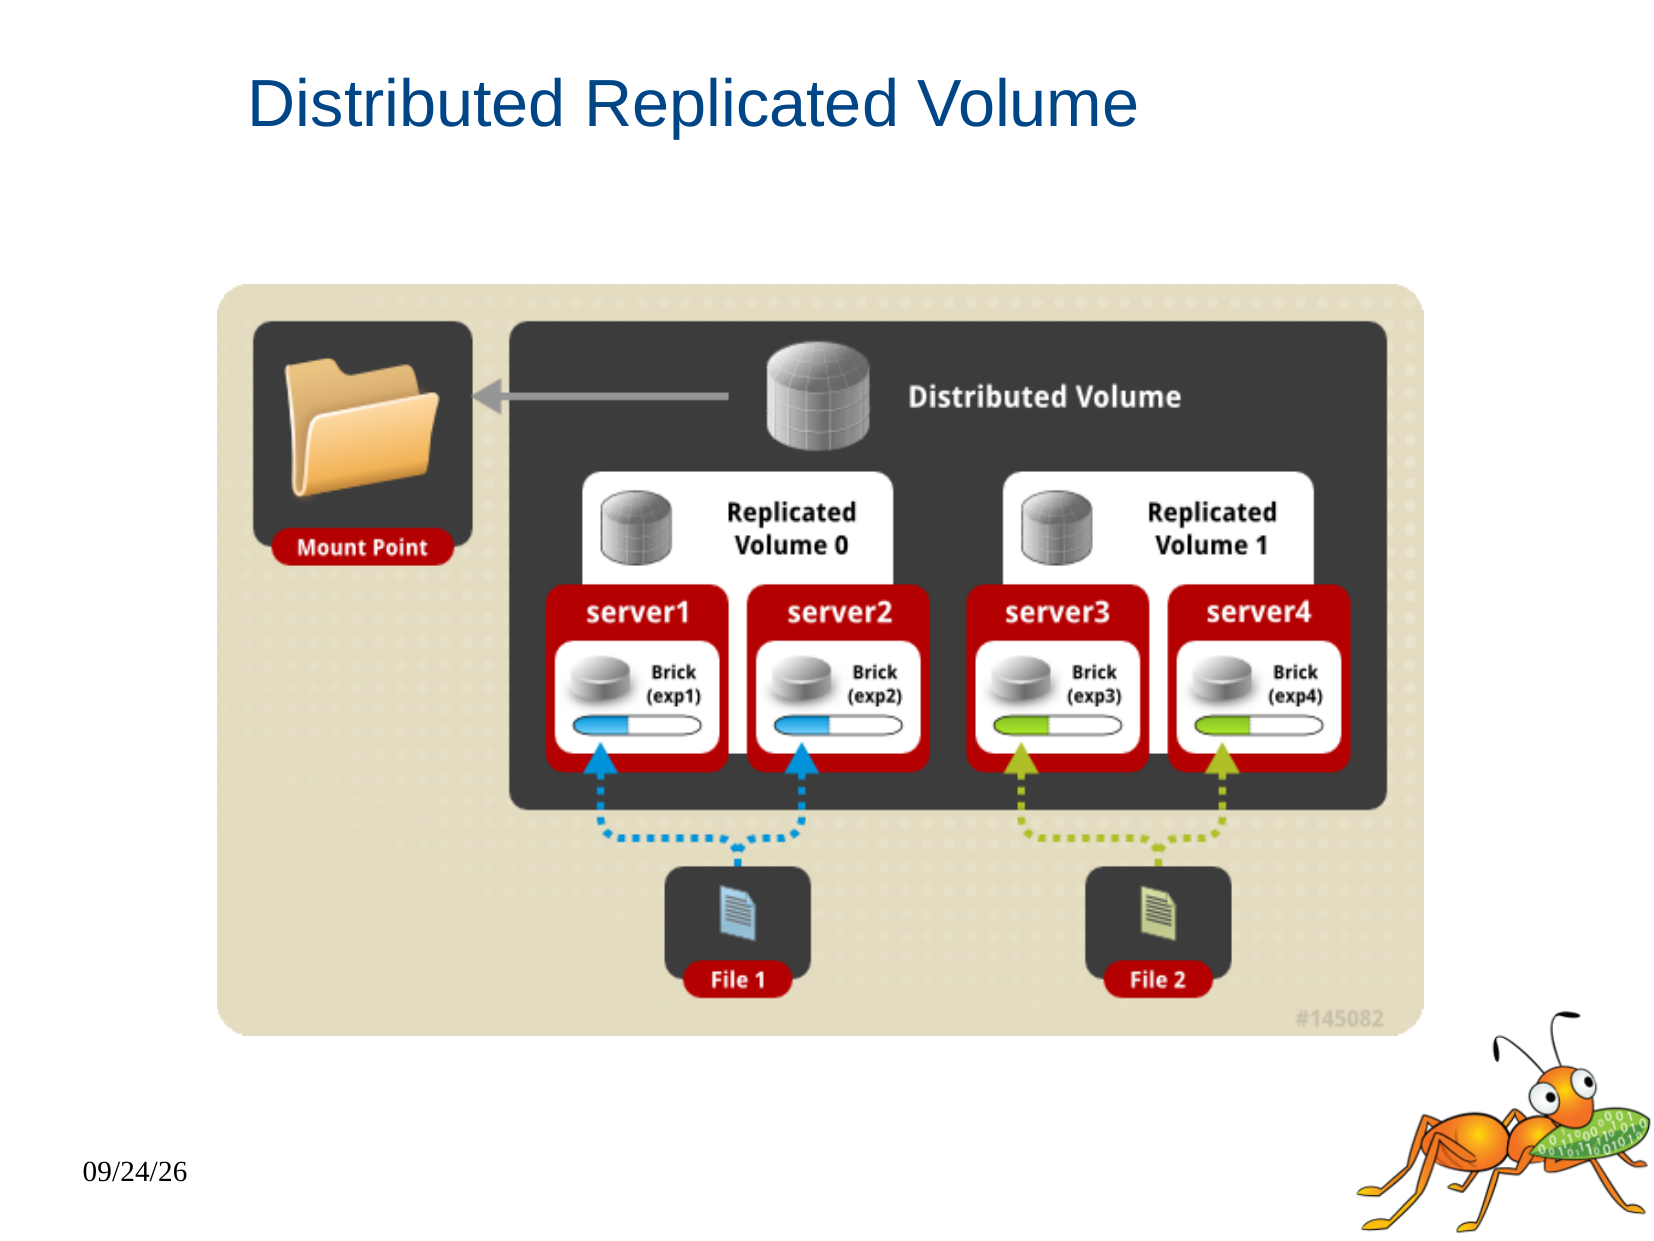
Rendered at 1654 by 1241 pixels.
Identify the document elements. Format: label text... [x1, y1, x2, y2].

text_box Distributed Replicated Volume [59, 59, 1329, 149]
picture [217, 284, 1654, 1235]
